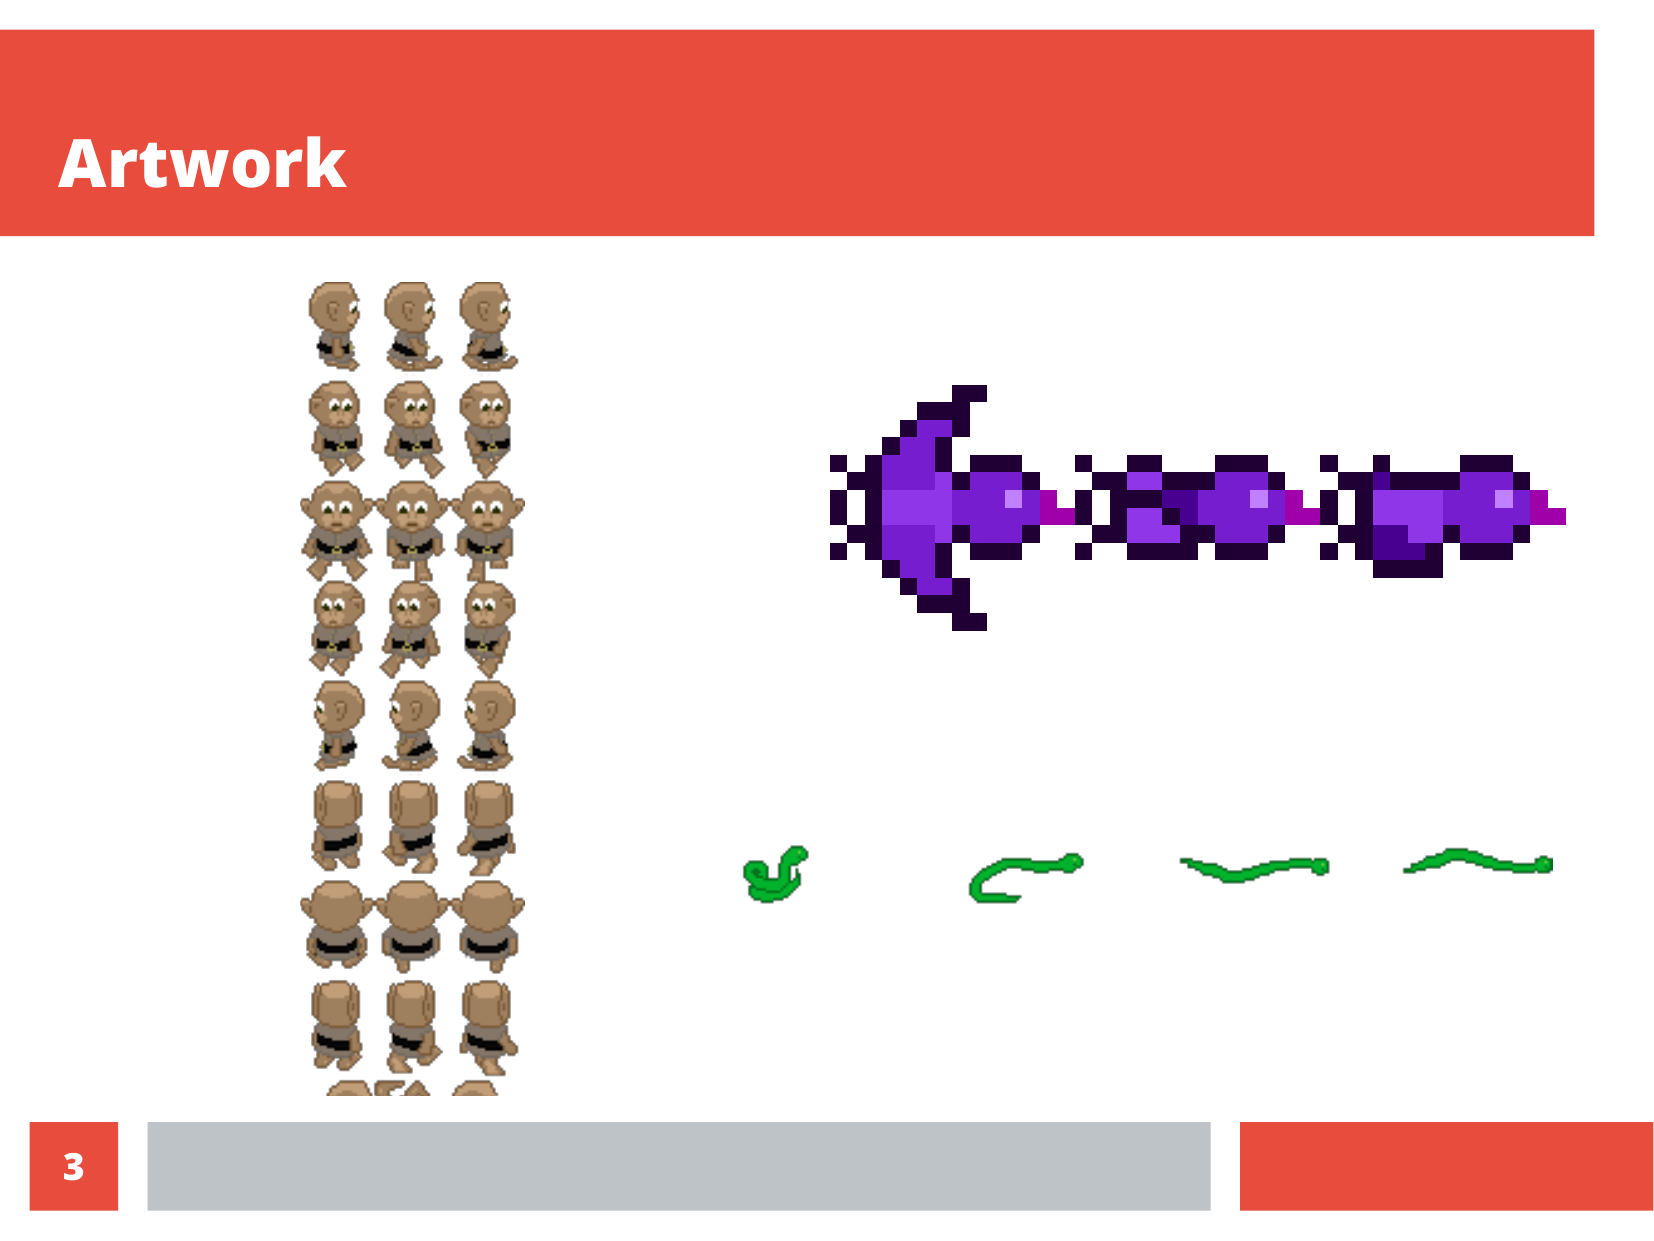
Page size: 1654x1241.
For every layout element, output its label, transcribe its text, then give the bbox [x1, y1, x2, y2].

picture [300, 282, 526, 1096]
picture [830, 385, 1566, 631]
picture [660, 755, 1654, 1021]
title Artwork [59, 59, 1595, 207]
